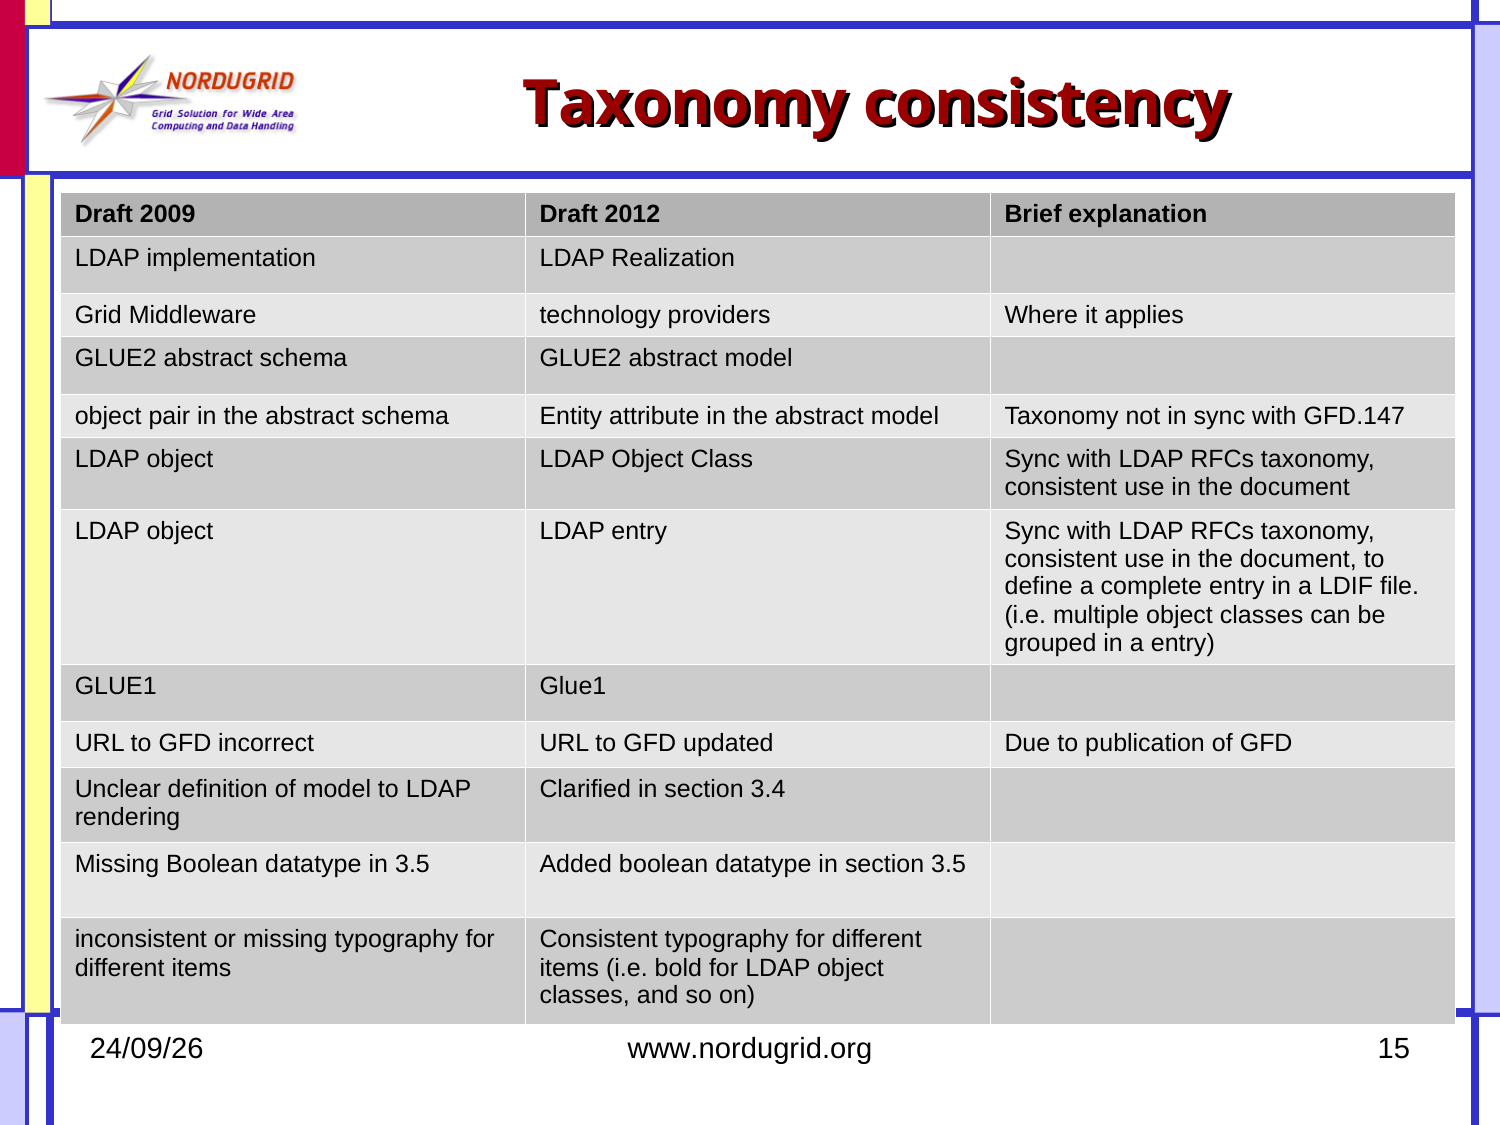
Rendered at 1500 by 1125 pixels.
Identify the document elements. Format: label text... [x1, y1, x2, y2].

table_cell LDAP object [61, 510, 525, 664]
table_cell Taxonomy not in sync with GFD.147 [991, 395, 1455, 437]
table_cell LDAP object [61, 438, 525, 509]
table_cell Grid Middleware [61, 294, 525, 336]
table_cell LDAP entry [526, 510, 990, 664]
table_cell LDAP Realization [526, 237, 990, 293]
table_cell GLUE2 abstract model [526, 337, 990, 394]
table_cell Missing Boolean datatype in 3.5 [61, 843, 525, 917]
table_cell LDAP implementation [61, 237, 525, 293]
table_cell Entity attribute in the abstract model [526, 395, 990, 437]
title Taxonomy consistency [324, 17, 1428, 183]
table_cell [991, 237, 1455, 293]
table_header Brief explanation [991, 193, 1455, 236]
table_header Draft 2009 [61, 193, 525, 236]
table_cell Consistent typography for different items (i.e. bold for LDAP object classes, and so on) [526, 918, 990, 1024]
table_header Draft 2012 [526, 193, 990, 236]
table_cell LDAP Object Class [526, 438, 990, 509]
table_cell [991, 337, 1455, 394]
table_cell Unclear definition of model to LDAP rendering [61, 768, 525, 842]
table_cell Glue1 [526, 665, 990, 721]
picture [40, 49, 301, 148]
table_cell [991, 768, 1455, 842]
table_cell Added boolean datatype in section 3.5 [526, 843, 990, 917]
table_cell [991, 843, 1455, 917]
table_cell Sync with LDAP RFCs taxonomy, consistent use in the document, to define a complete entry in a LDIF file. (i.e. multiple object classes can be grouped in a entry) [991, 510, 1455, 664]
table_cell technology providers [526, 294, 990, 336]
table_cell GLUE1 [61, 665, 525, 721]
table_cell [991, 918, 1455, 1024]
table_cell Due to publication of GFD [991, 722, 1455, 767]
table_cell URL to GFD updated [526, 722, 990, 767]
table_cell GLUE2 abstract schema [61, 337, 525, 394]
table_cell URL to GFD incorrect [61, 722, 525, 767]
table_cell Sync with LDAP RFCs taxonomy, consistent use in the document [991, 438, 1455, 509]
table_cell Where it applies [991, 294, 1455, 336]
table_cell inconsistent or missing typography for different items [61, 918, 525, 1024]
table_cell Clarified in section 3.4 [526, 768, 990, 842]
table_cell [991, 665, 1455, 721]
table_cell object pair in the abstract schema [61, 395, 525, 437]
